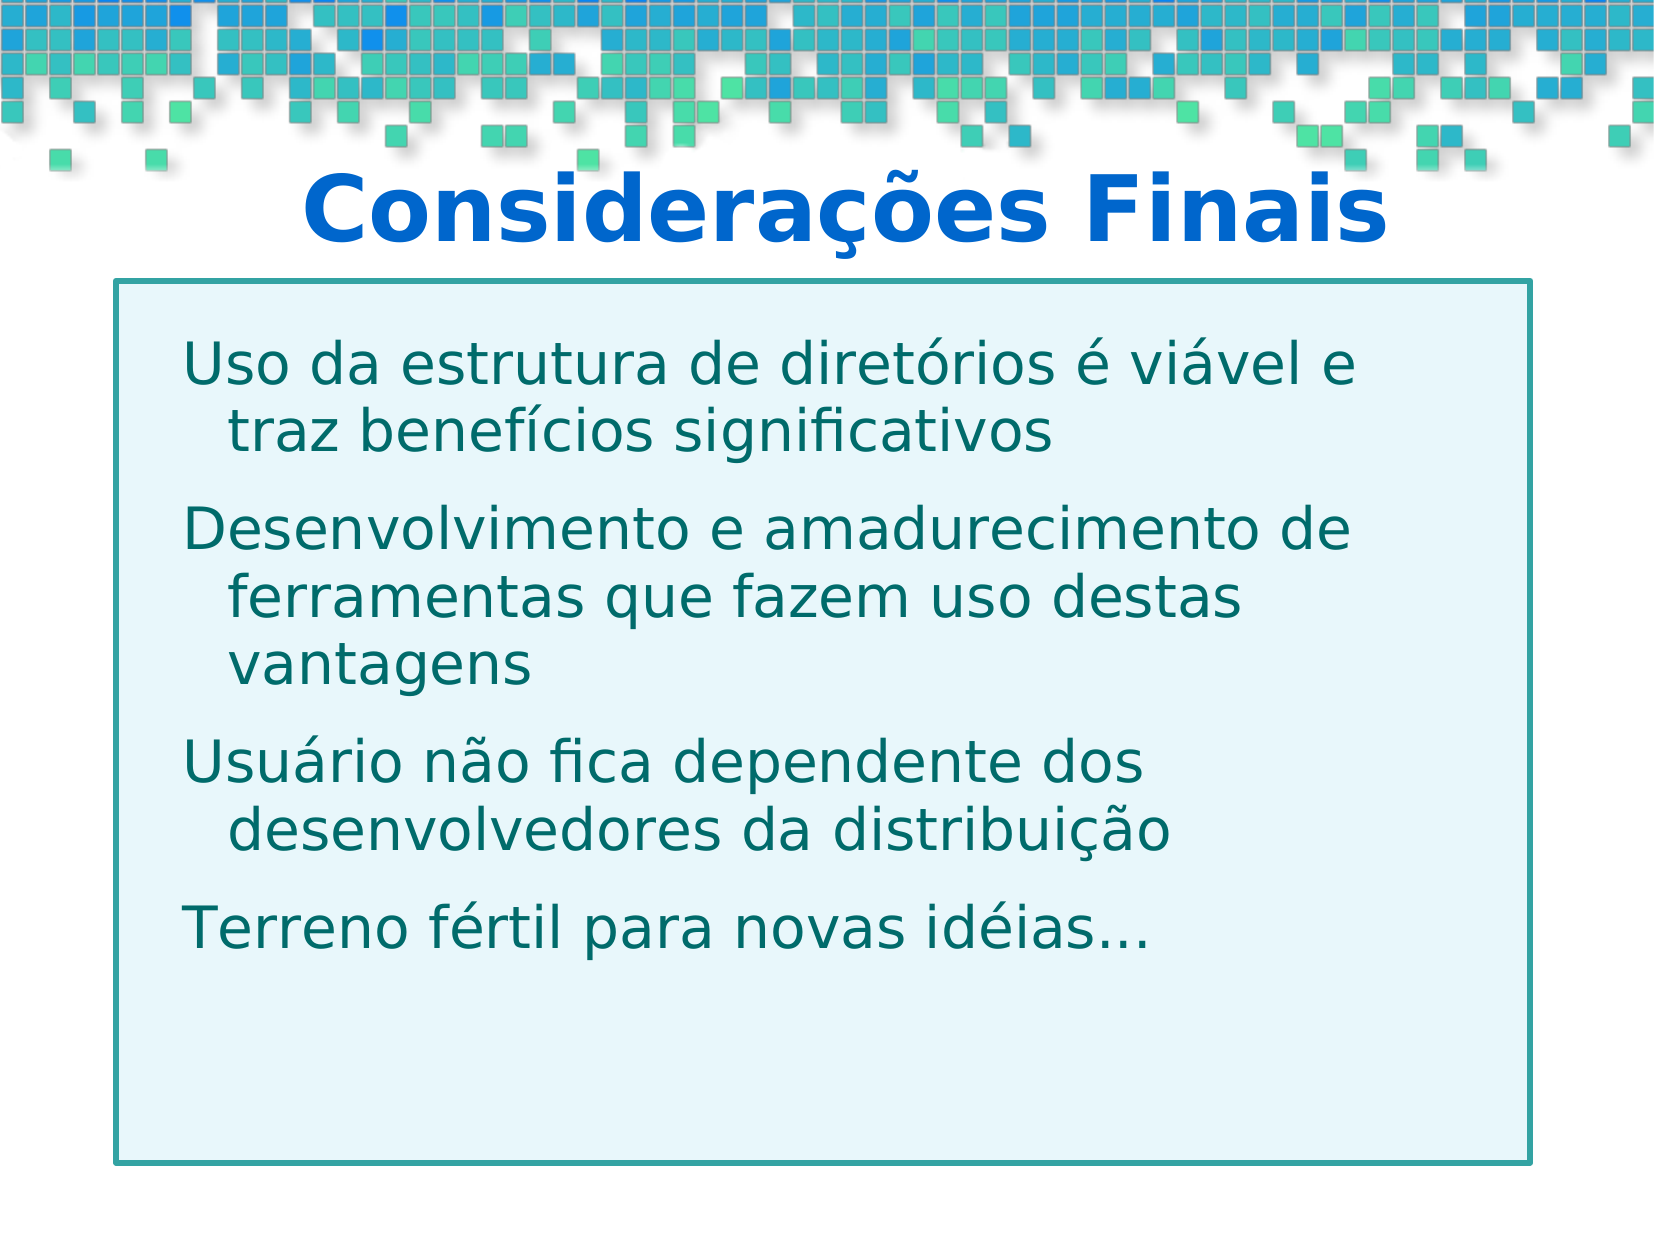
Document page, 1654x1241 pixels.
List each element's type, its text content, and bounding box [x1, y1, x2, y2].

list Uso da estrutura de diretórios é viável e traz benefícios significativos Desenvolvimento e amadurecimento de ferramentas que fazem uso destas vantagens Usuário não fica dependente dos desenvolvedores da distribuição Terreno fértil para novas idéias... [156, 330, 1479, 1081]
picture [0, 0, 1654, 185]
title Considerações Finais [112, 132, 1581, 287]
